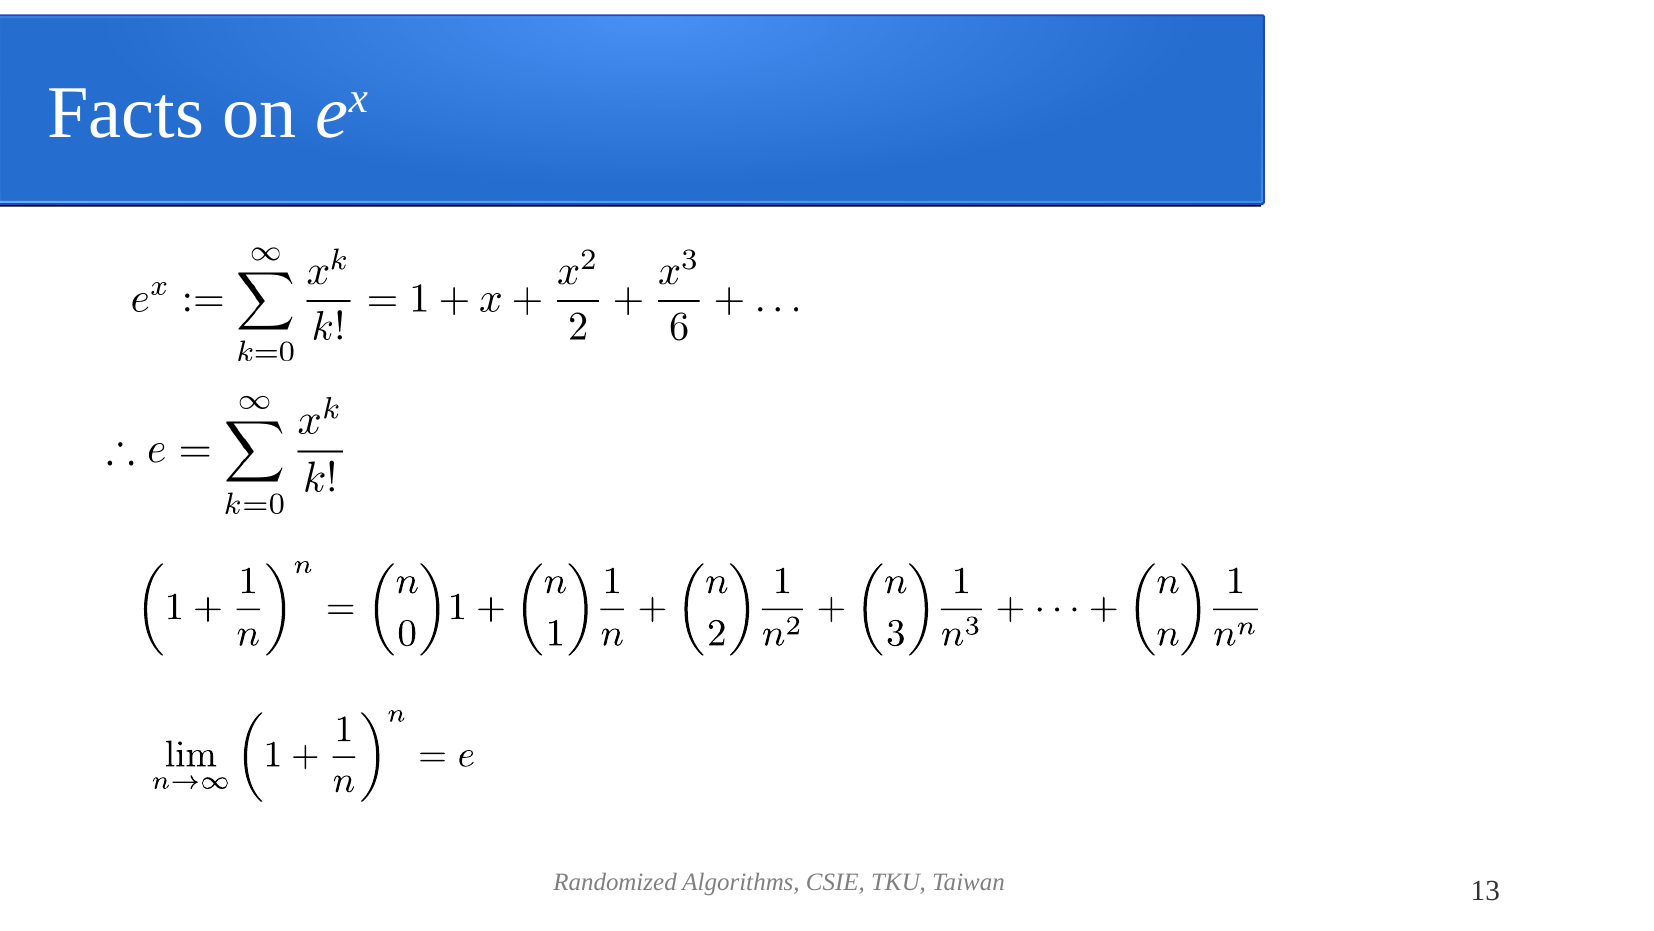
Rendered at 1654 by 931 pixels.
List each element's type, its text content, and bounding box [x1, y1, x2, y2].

picture [135, 561, 1258, 656]
picture [132, 247, 798, 362]
picture [150, 708, 476, 804]
title Facts on ex [47, 35, 1199, 189]
picture [107, 395, 343, 514]
